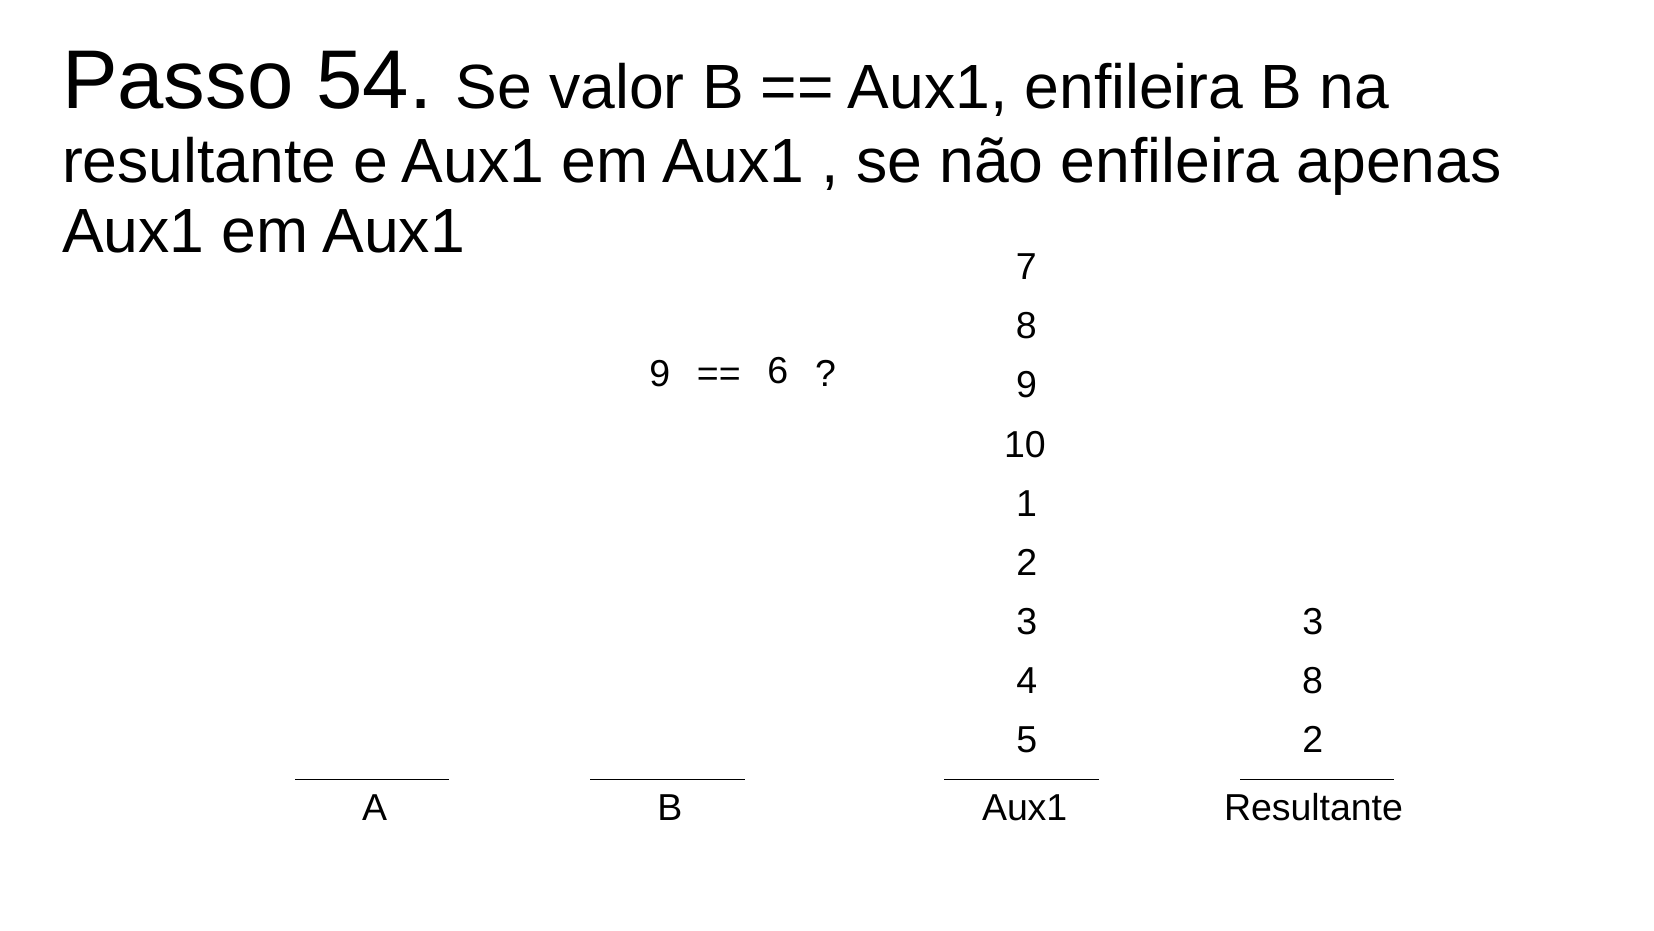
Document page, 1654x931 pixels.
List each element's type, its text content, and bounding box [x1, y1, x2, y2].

text_box A [347, 779, 508, 837]
text_box 2 [1287, 710, 1338, 768]
text_box 6 [752, 342, 804, 400]
text_box == [682, 344, 756, 402]
text_box Aux1 [967, 780, 1083, 837]
text_box 8 [1287, 651, 1338, 709]
text_box 2 [1001, 533, 1052, 591]
text_box 9 [634, 344, 682, 402]
text_box 3 [1287, 592, 1338, 650]
text_box ? [800, 344, 851, 402]
text_box Resultante [1209, 779, 1418, 837]
text_box 8 [1001, 297, 1052, 355]
text_box B [642, 780, 698, 837]
text_box 7 [1001, 238, 1052, 296]
text_box 1 [1001, 474, 1052, 532]
text_box 9 [1001, 356, 1052, 414]
text_box 4 [1001, 651, 1052, 709]
text_box Passo 54. Se valor B == Aux1, enfileira B na resultante e Aux1 em Aux1 , se não enfileira apenas Aux1 em Aux1 [47, 25, 1607, 274]
text_box 5 [1001, 710, 1052, 768]
text_box 3 [1001, 592, 1052, 650]
text_box 10 [989, 415, 1061, 473]
